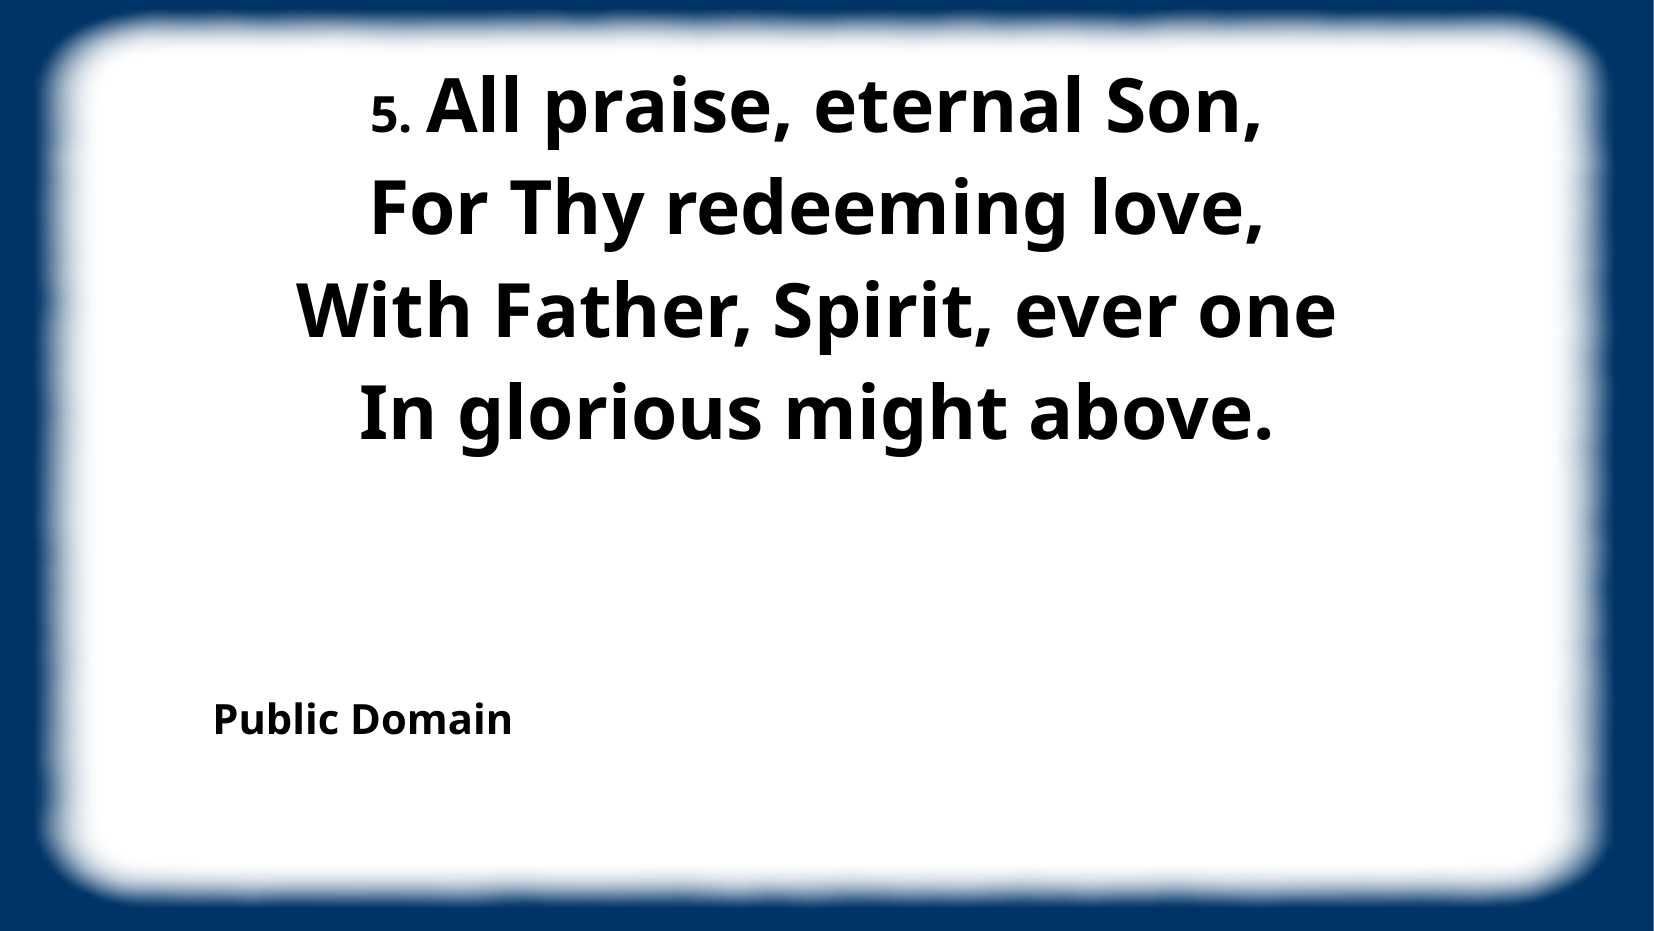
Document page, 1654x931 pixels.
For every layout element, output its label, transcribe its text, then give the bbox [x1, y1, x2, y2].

picture [0, 0, 1654, 931]
text_box 5. All praise, eternal Son, For Thy redeeming love, With Father, Spirit, ever one In glorious might above. Public Domain [90, 45, 1546, 736]
